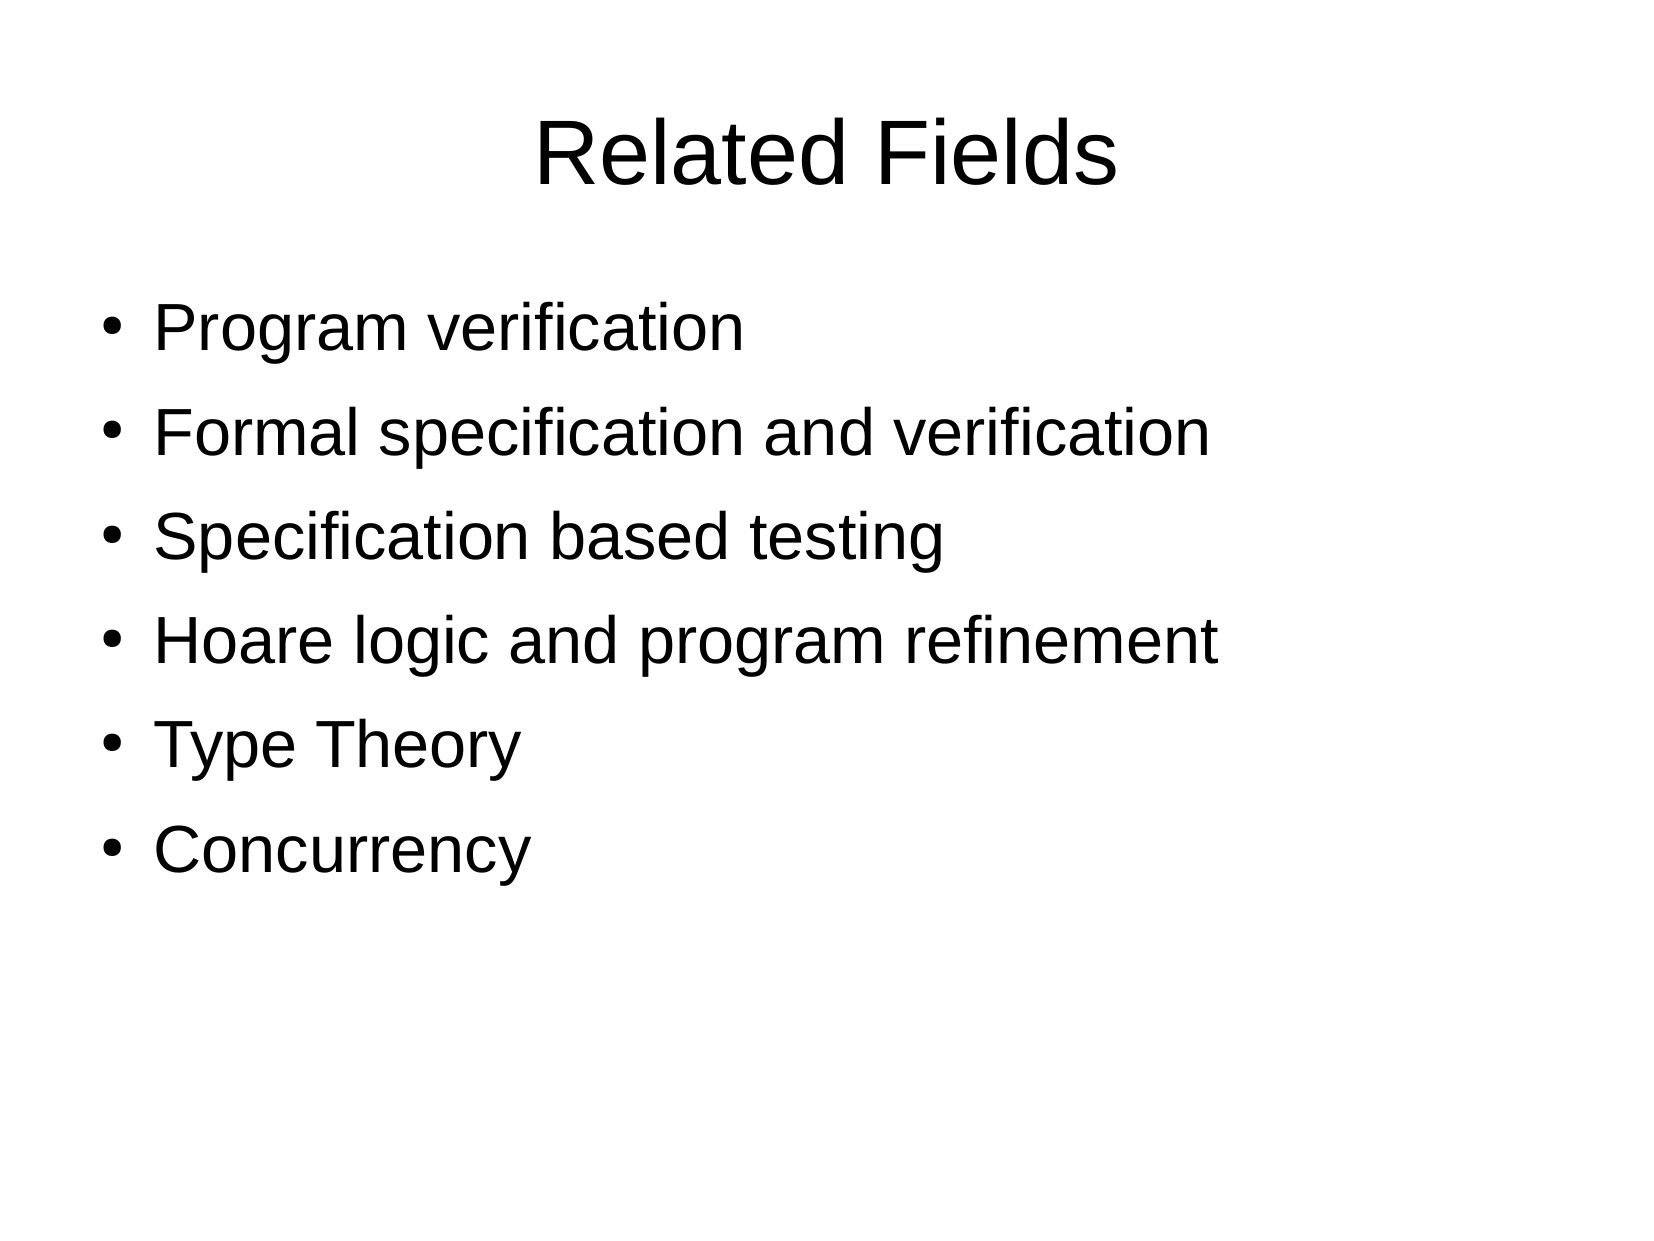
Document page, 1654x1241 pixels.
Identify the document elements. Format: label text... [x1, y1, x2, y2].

title Related Fields [82, 56, 1571, 250]
list Program verification Formal specification and verification Specification based testing Hoare logic and program refinement Type Theory Concurrency [82, 290, 1571, 1094]
